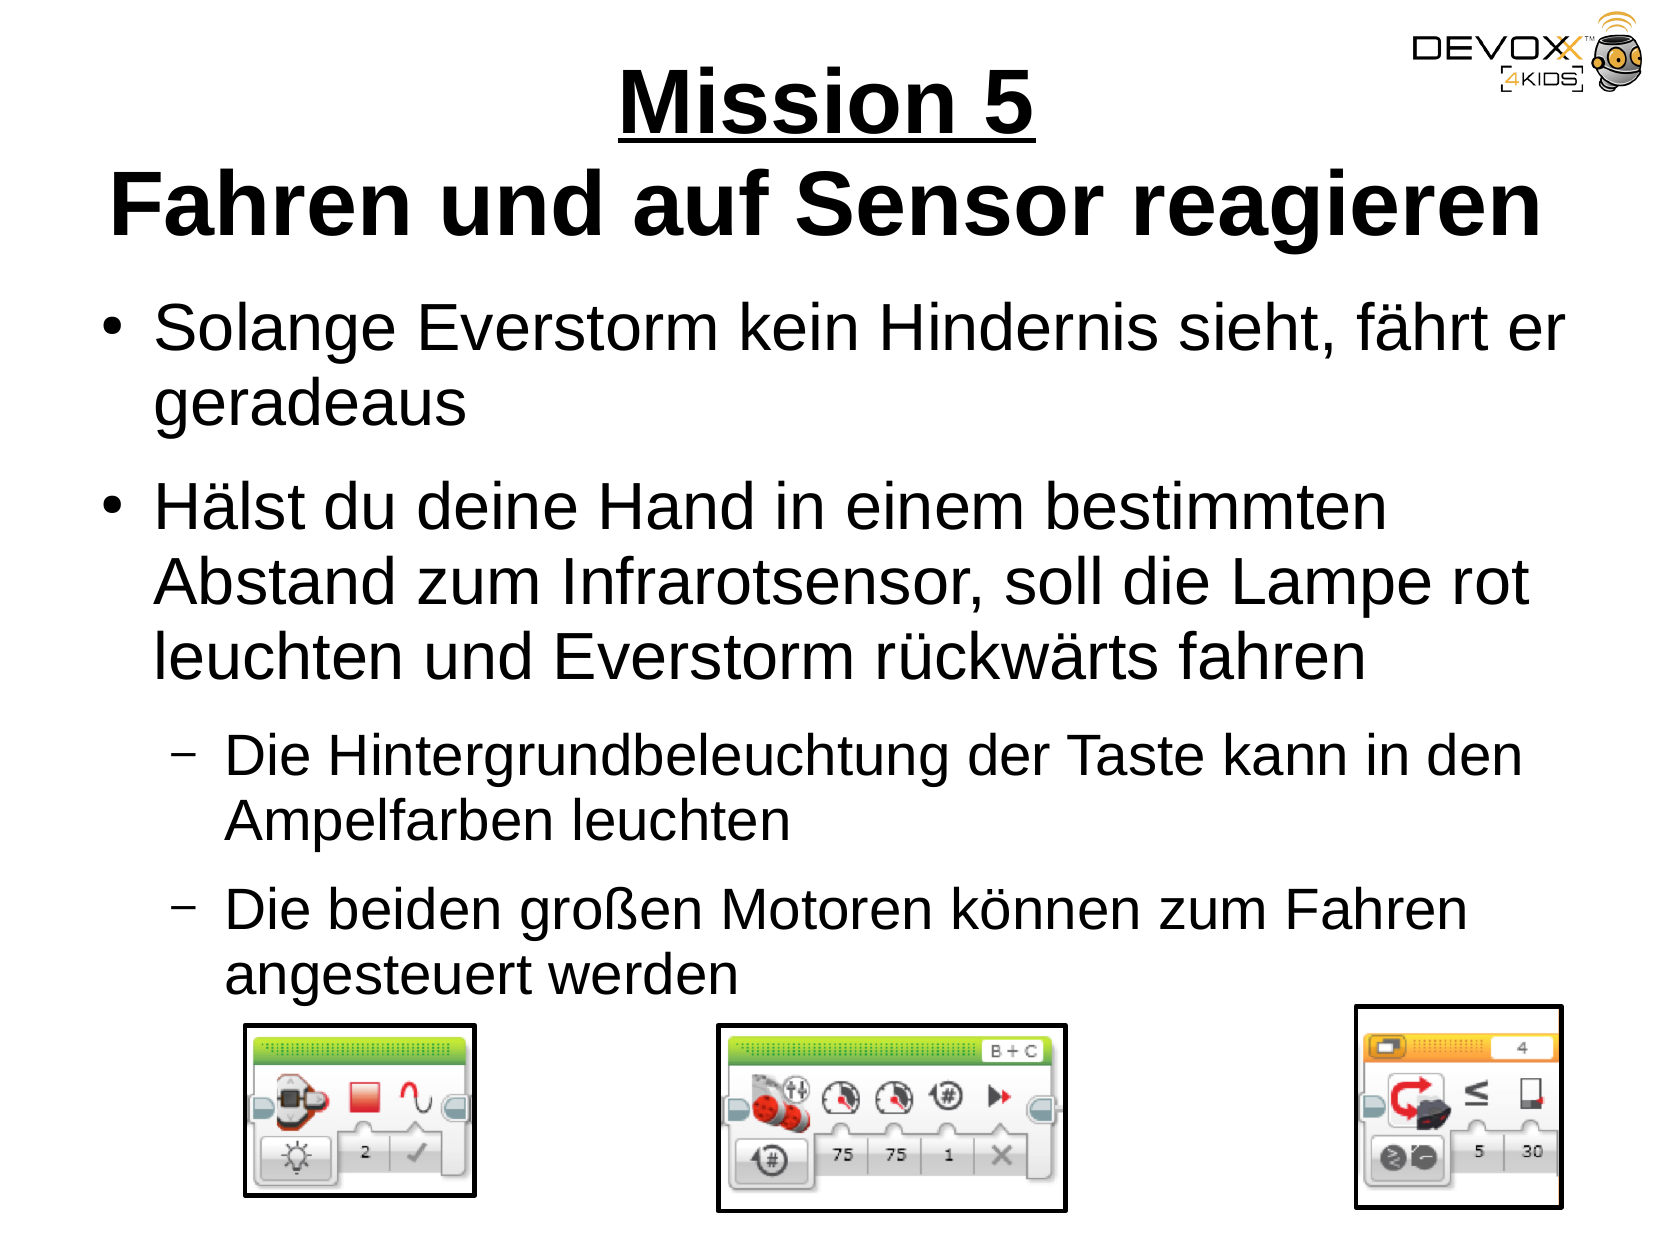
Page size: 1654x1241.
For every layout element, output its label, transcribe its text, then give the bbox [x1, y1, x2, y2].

picture [720, 1027, 1063, 1209]
picture [1358, 1008, 1560, 1205]
picture [1413, 11, 1642, 92]
list Solange Everstorm kein Hindernis sieht, fährt er geradeaus Hälst du deine Hand in einem bestimmten Abstand zum Infrarotsensor, soll die Lampe rot leuchten und Everstorm rückwärts fahren Die Hintergrundbeleuchtung der Taste kann in den Ampelfarben leuchten Die beiden großen Motoren können zum Fahren angesteuert werden [82, 290, 1571, 1109]
title Mission 5 Fahren und auf Sensor reagieren [82, 49, 1571, 257]
picture [247, 1027, 473, 1193]
